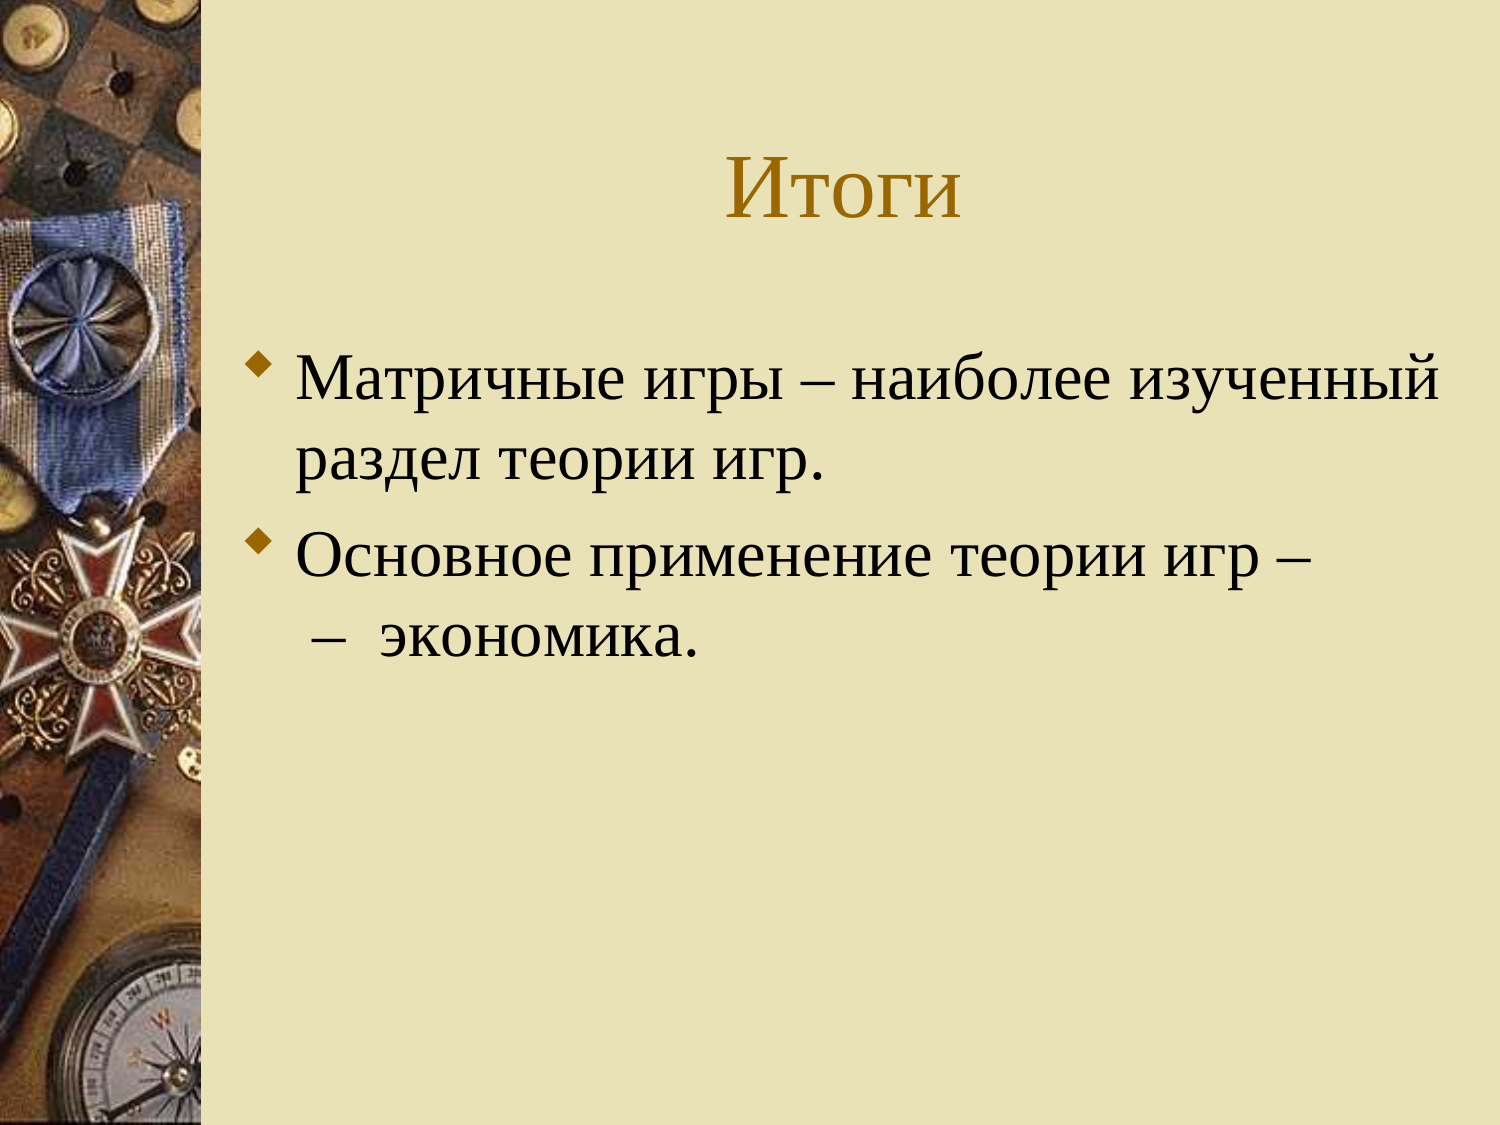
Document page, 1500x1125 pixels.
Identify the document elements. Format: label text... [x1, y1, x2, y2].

list Матричные игры – наиболее изученный раздел теории игр. Основное применение теории игр – – экономика. [224, 324, 1475, 1001]
picture [0, 0, 201, 1125]
title Итоги [224, 87, 1463, 276]
